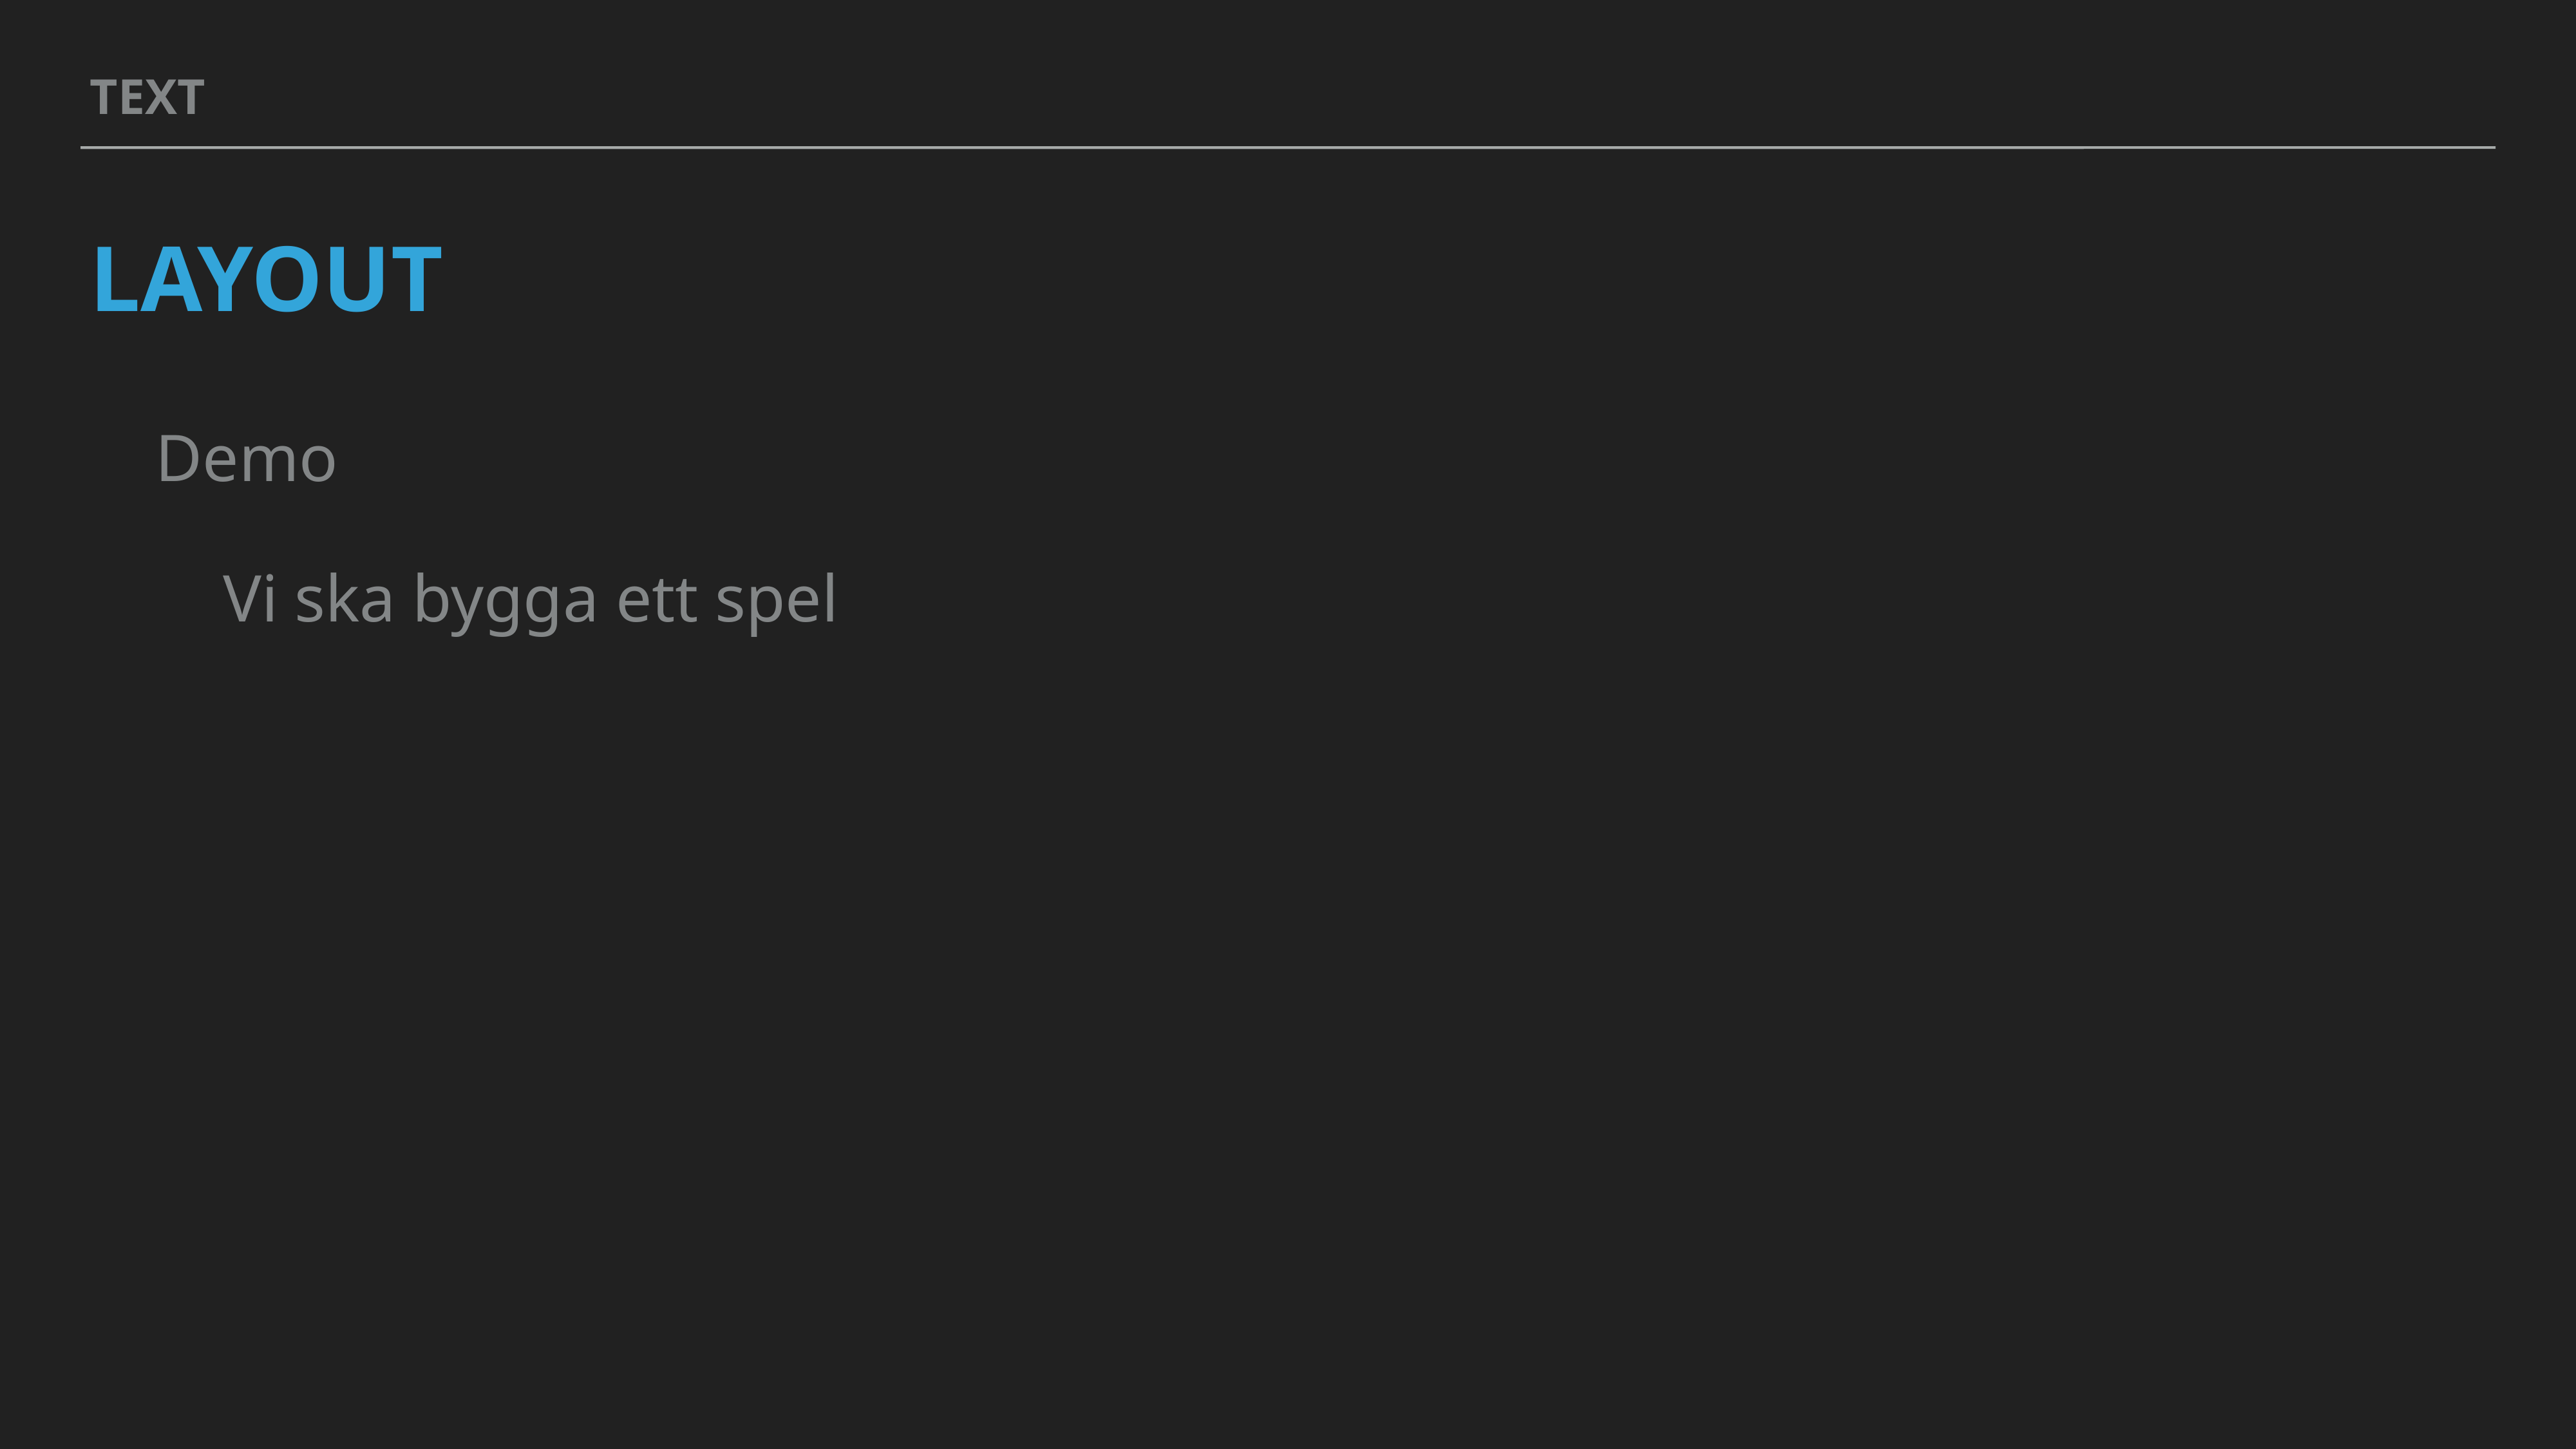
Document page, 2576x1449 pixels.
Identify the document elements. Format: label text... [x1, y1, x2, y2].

text_box Layout [80, 228, 2496, 336]
text_box Demo Vi ska bygga ett spel [80, 408, 2496, 1315]
